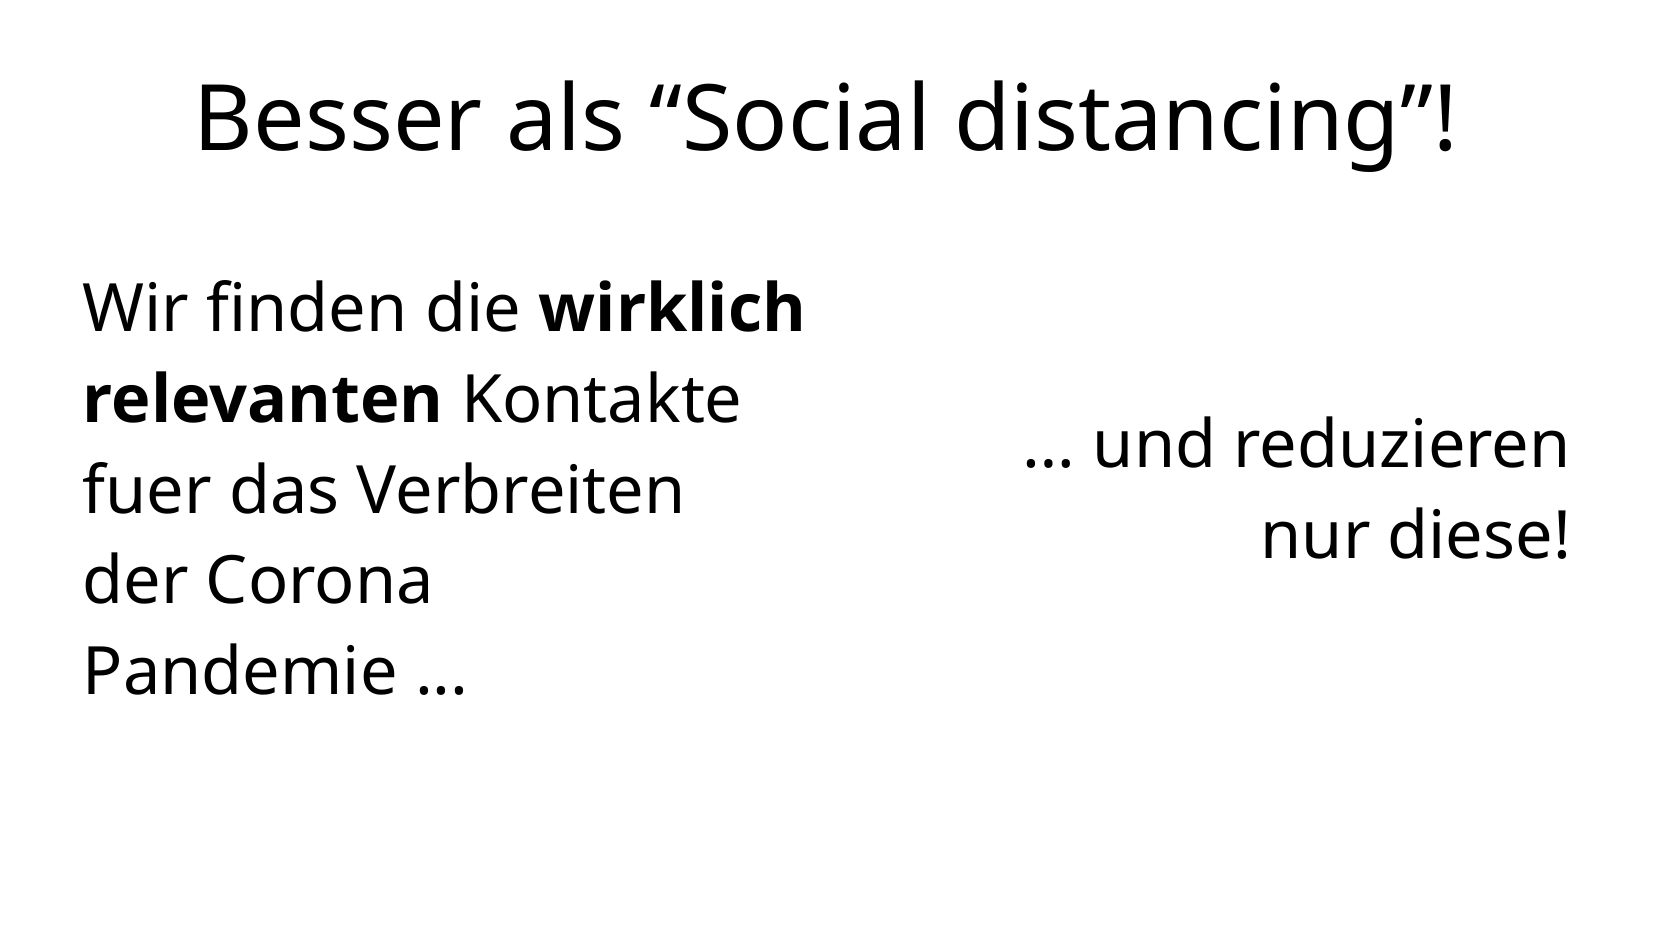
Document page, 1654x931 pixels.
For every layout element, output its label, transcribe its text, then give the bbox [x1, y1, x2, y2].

list Wir finden die wirklich relevanten Kontakte fuer das Verbreiten der Corona Pandemie ... [82, 217, 809, 758]
title Besser als “Social distancing”! [82, 37, 1571, 193]
list … und reduzieren nur diese! [845, 217, 1572, 758]
